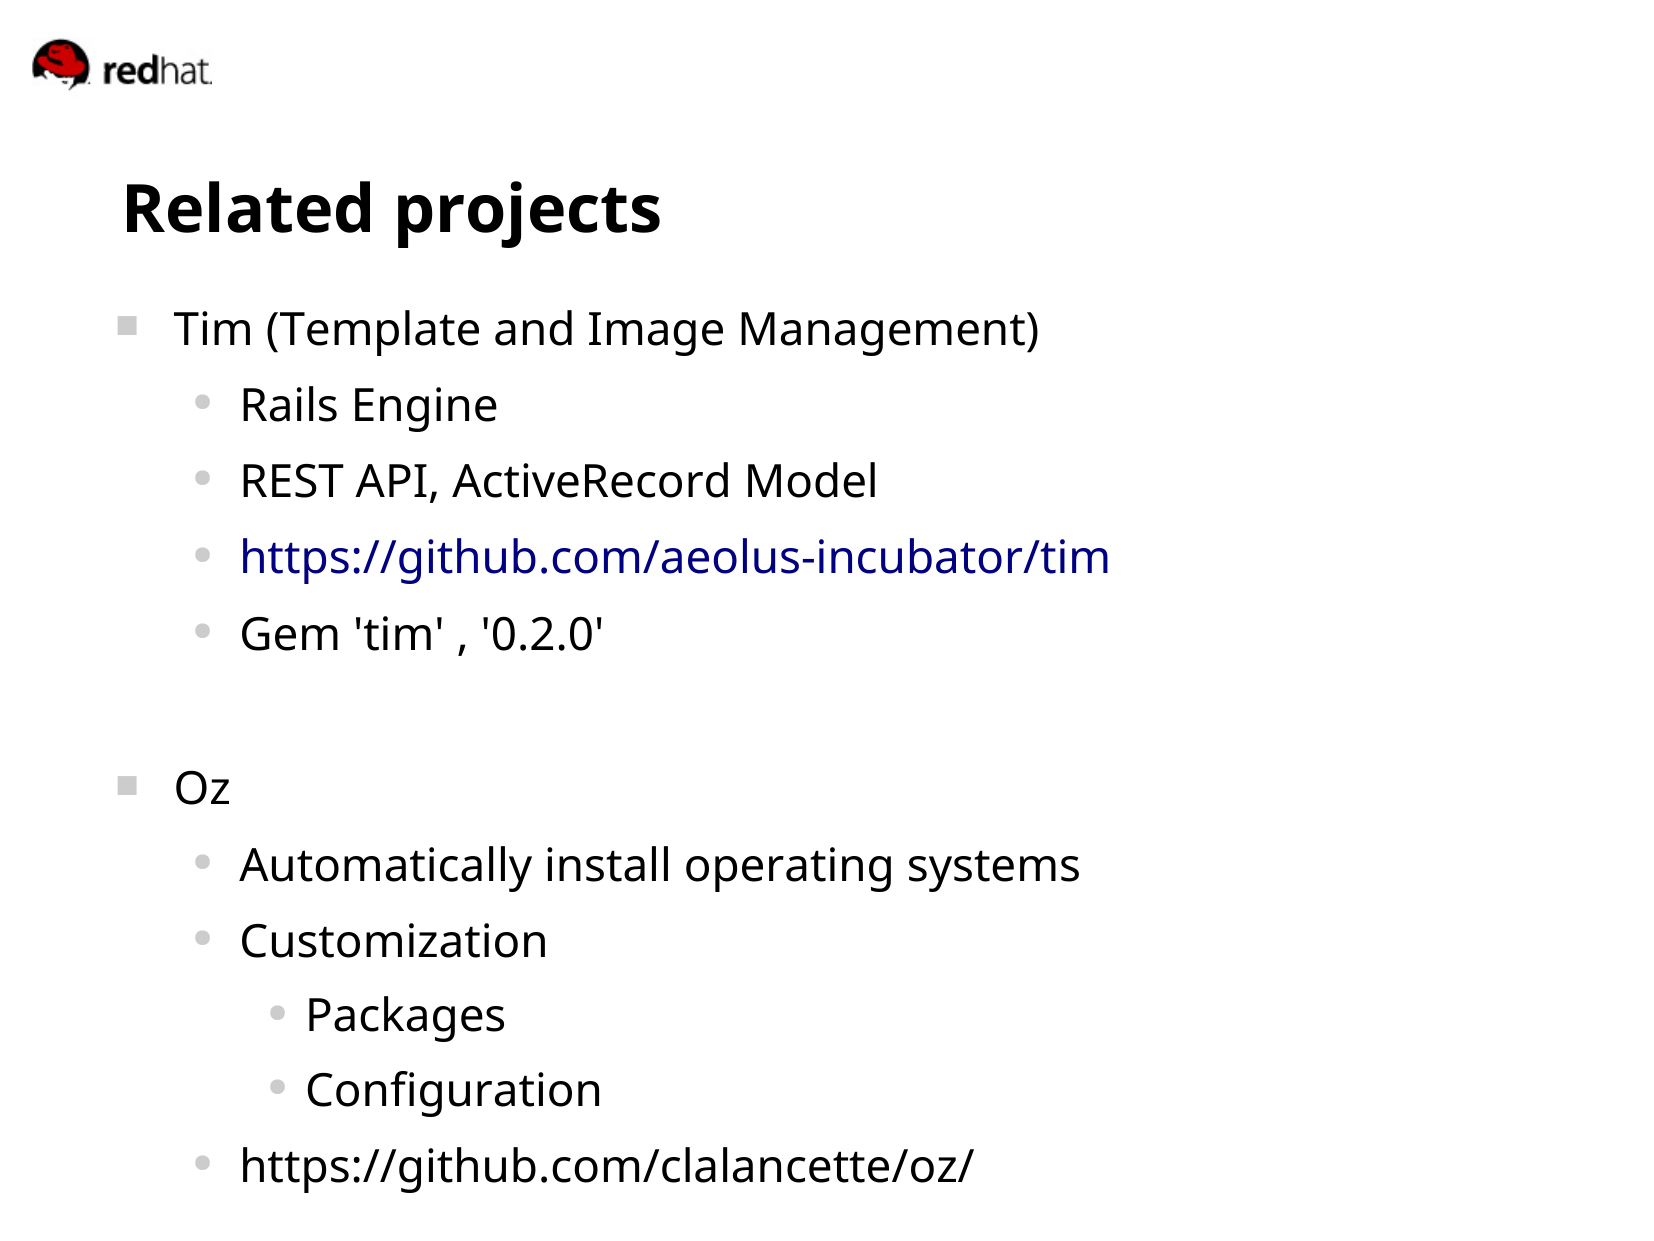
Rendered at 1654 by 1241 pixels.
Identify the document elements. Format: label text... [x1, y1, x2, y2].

title Related projects [121, 102, 1534, 310]
list Tim (Template and Image Management) Rails Engine REST API, ActiveRecord Model https://github.com/aeolus-incubator/tim Gem 'tim' , '0.2.0' Oz Automatically install operating systems Customization Packages Configuration https://github.com/clalancette/oz/ [117, 295, 1530, 1085]
picture [31, 37, 212, 98]
